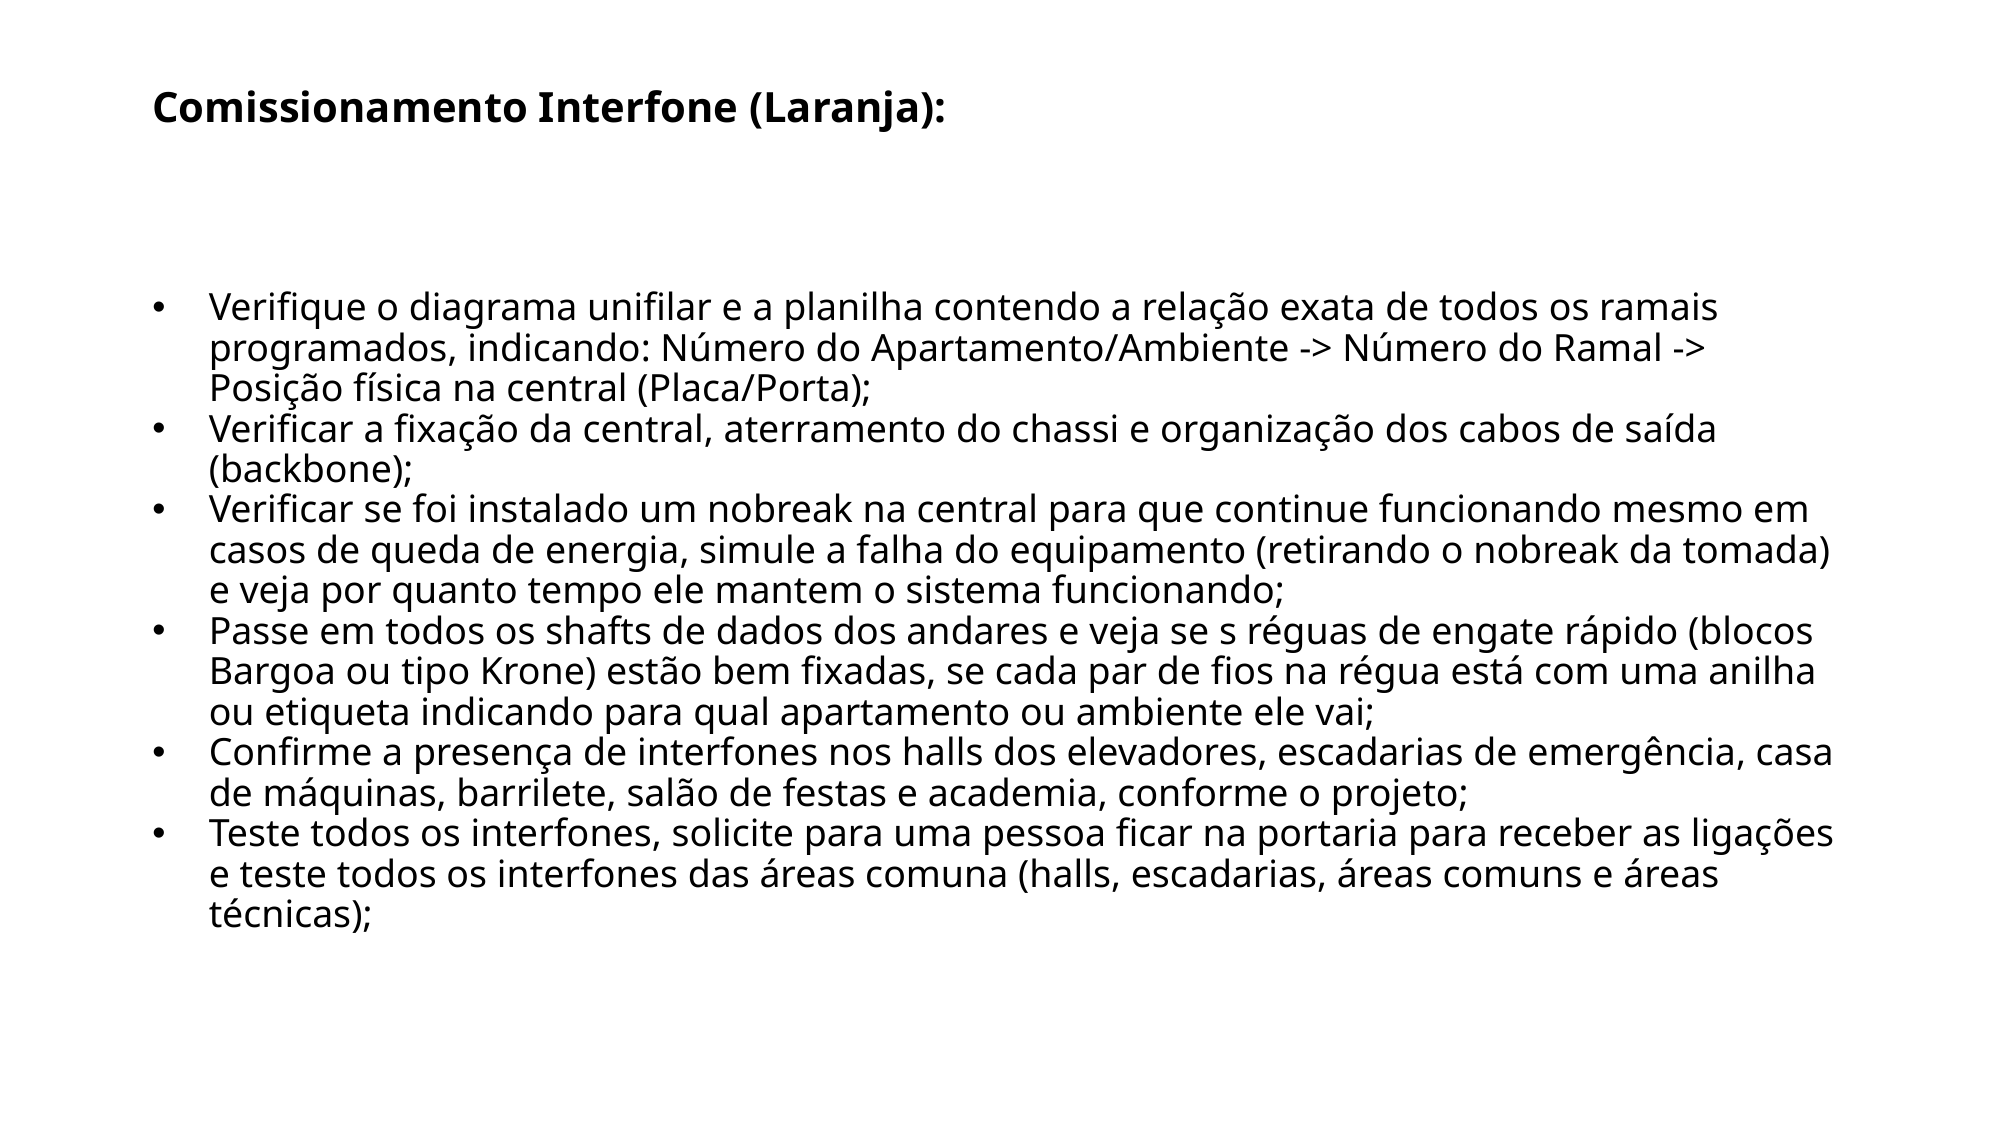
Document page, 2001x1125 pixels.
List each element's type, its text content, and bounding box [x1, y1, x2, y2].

text_box Verifique o diagrama unifilar e a planilha contendo a relação exata de todos os ramais programados, indicando: Número do Apartamento/Ambiente -> Número do Ramal -> Posição física na central (Placa/Porta); Verificar a fixação da central, aterramento do chassi e organização dos cabos de saída (backbone); Verificar se foi instalado um nobreak na central para que continue funcionando mesmo em casos de queda de energia, simule a falha do equipamento (retirando o nobreak da tomada) e veja por quanto tempo ele mantem o sistema funcionando; Passe em todos os shafts de dados dos andares e veja se s réguas de engate rápido (blocos Bargoa ou tipo Krone) estão bem fixadas, se cada par de fios na régua está com uma anilha ou etiqueta indicando para qual apartamento ou ambiente ele vai; Confirme a presença de interfones nos halls dos elevadores, escadarias de emergência, casa de máquinas, barrilete, salão de festas e academia, conforme o projeto; Teste todos os interfones, solicite para uma pessoa ficar na portaria para receber as ligações e teste todos os interfones das áreas comuna (halls, escadarias, áreas comuns e áreas técnicas); [137, 158, 1863, 1065]
title Comissionamento Interfone (Laranja): [137, 60, 1863, 158]
